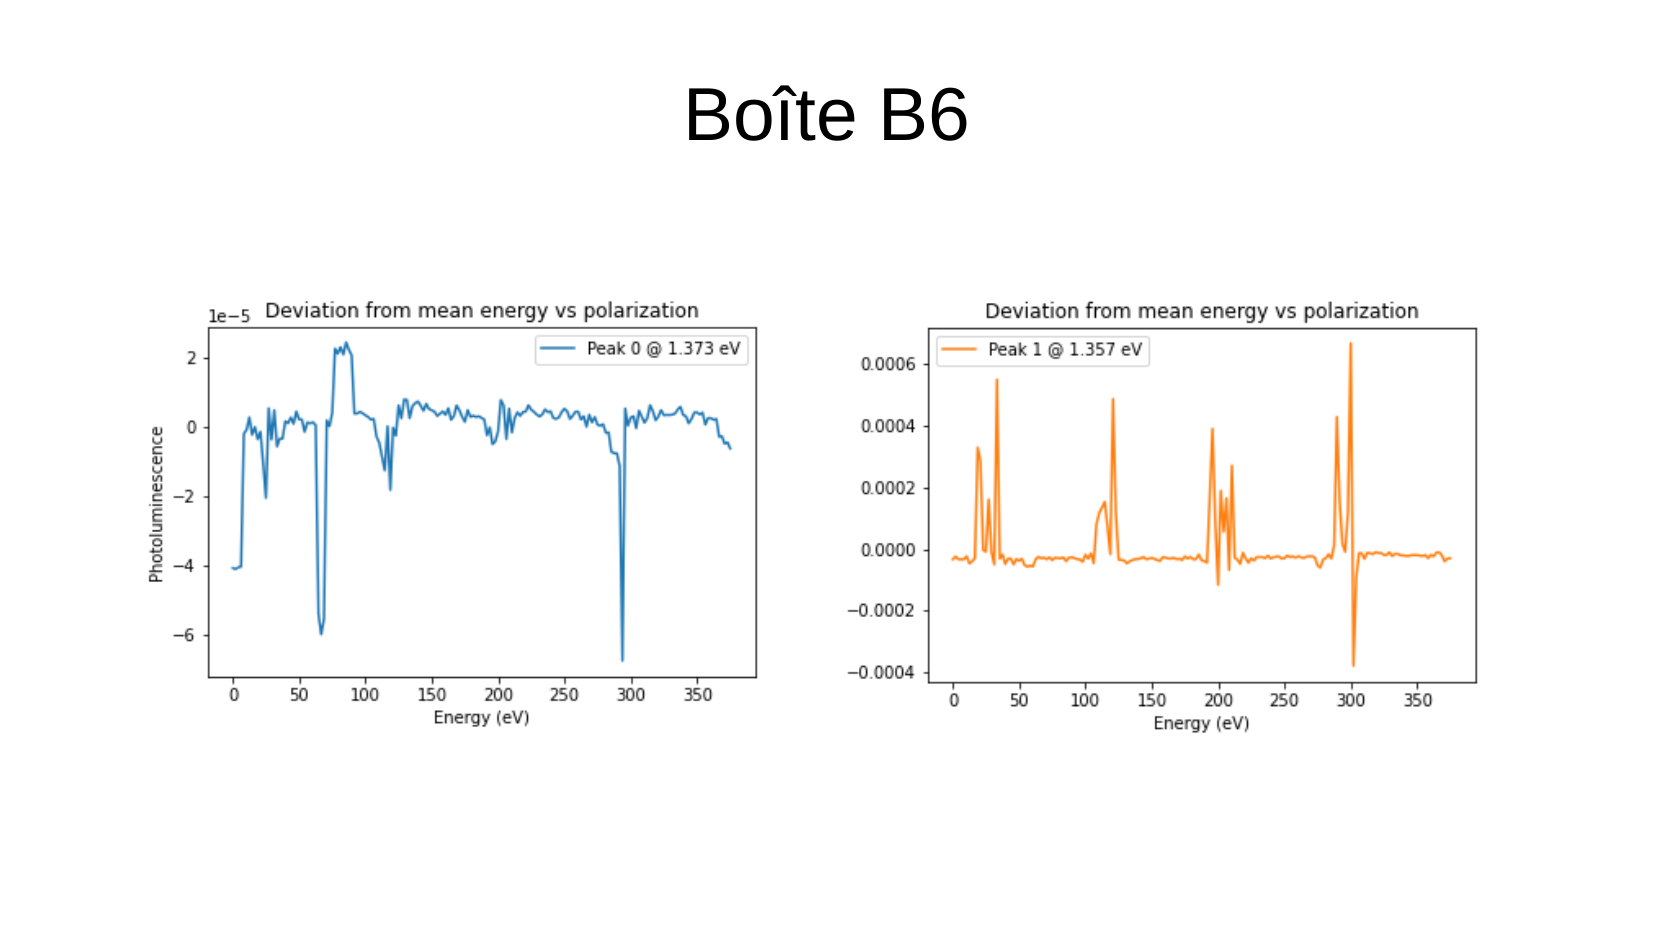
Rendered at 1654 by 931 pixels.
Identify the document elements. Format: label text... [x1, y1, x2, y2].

title Boîte B6 [82, 37, 1571, 193]
picture [840, 271, 1546, 741]
picture [120, 271, 826, 736]
